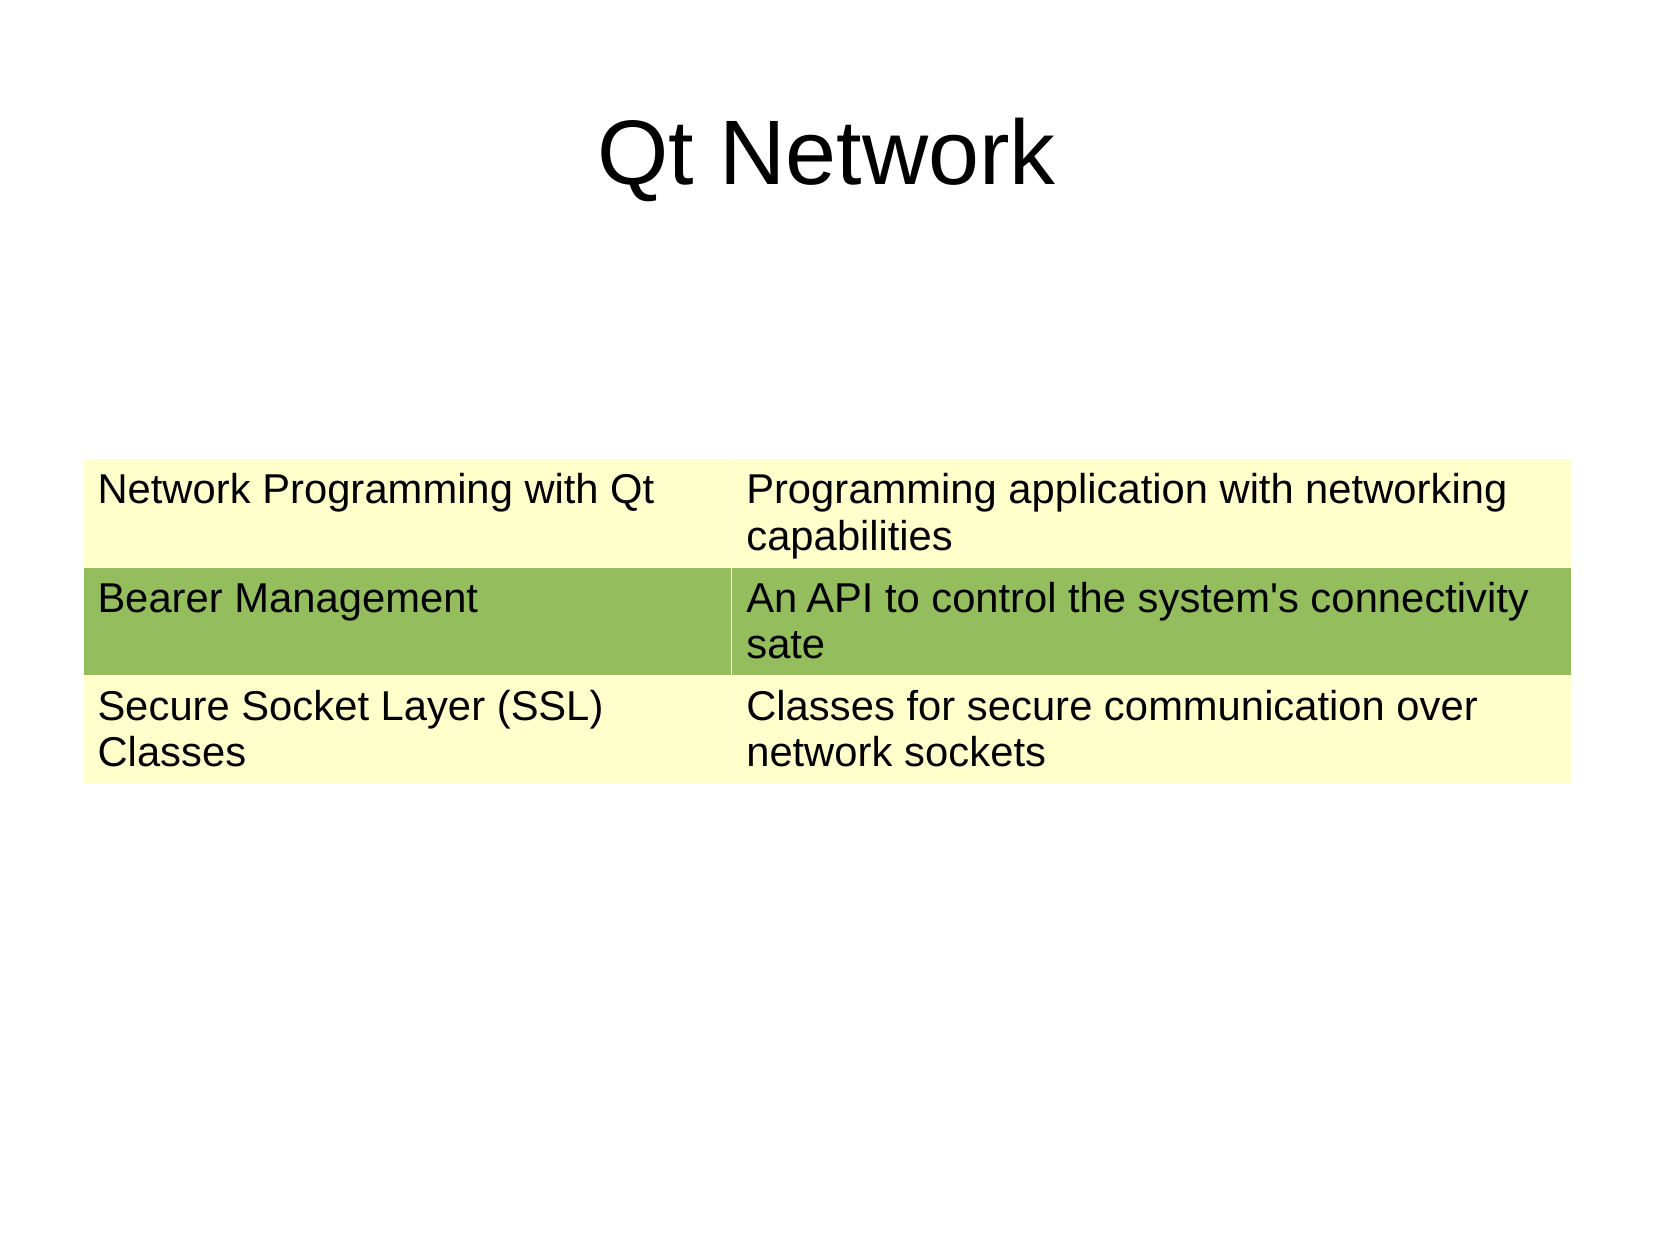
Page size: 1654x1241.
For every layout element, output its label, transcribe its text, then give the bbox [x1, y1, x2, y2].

table_cell Secure Socket Layer (SSL) Classes [84, 676, 731, 783]
title Qt Network [82, 49, 1571, 257]
table_cell Classes for secure communication over network sockets [732, 676, 1571, 783]
table_cell Bearer Management [84, 568, 731, 675]
table_cell An API to control the system's connectivity sate [732, 568, 1571, 675]
table_header Programming application with networking capabilities [732, 459, 1571, 567]
table_header Network Programming with Qt [84, 459, 731, 567]
